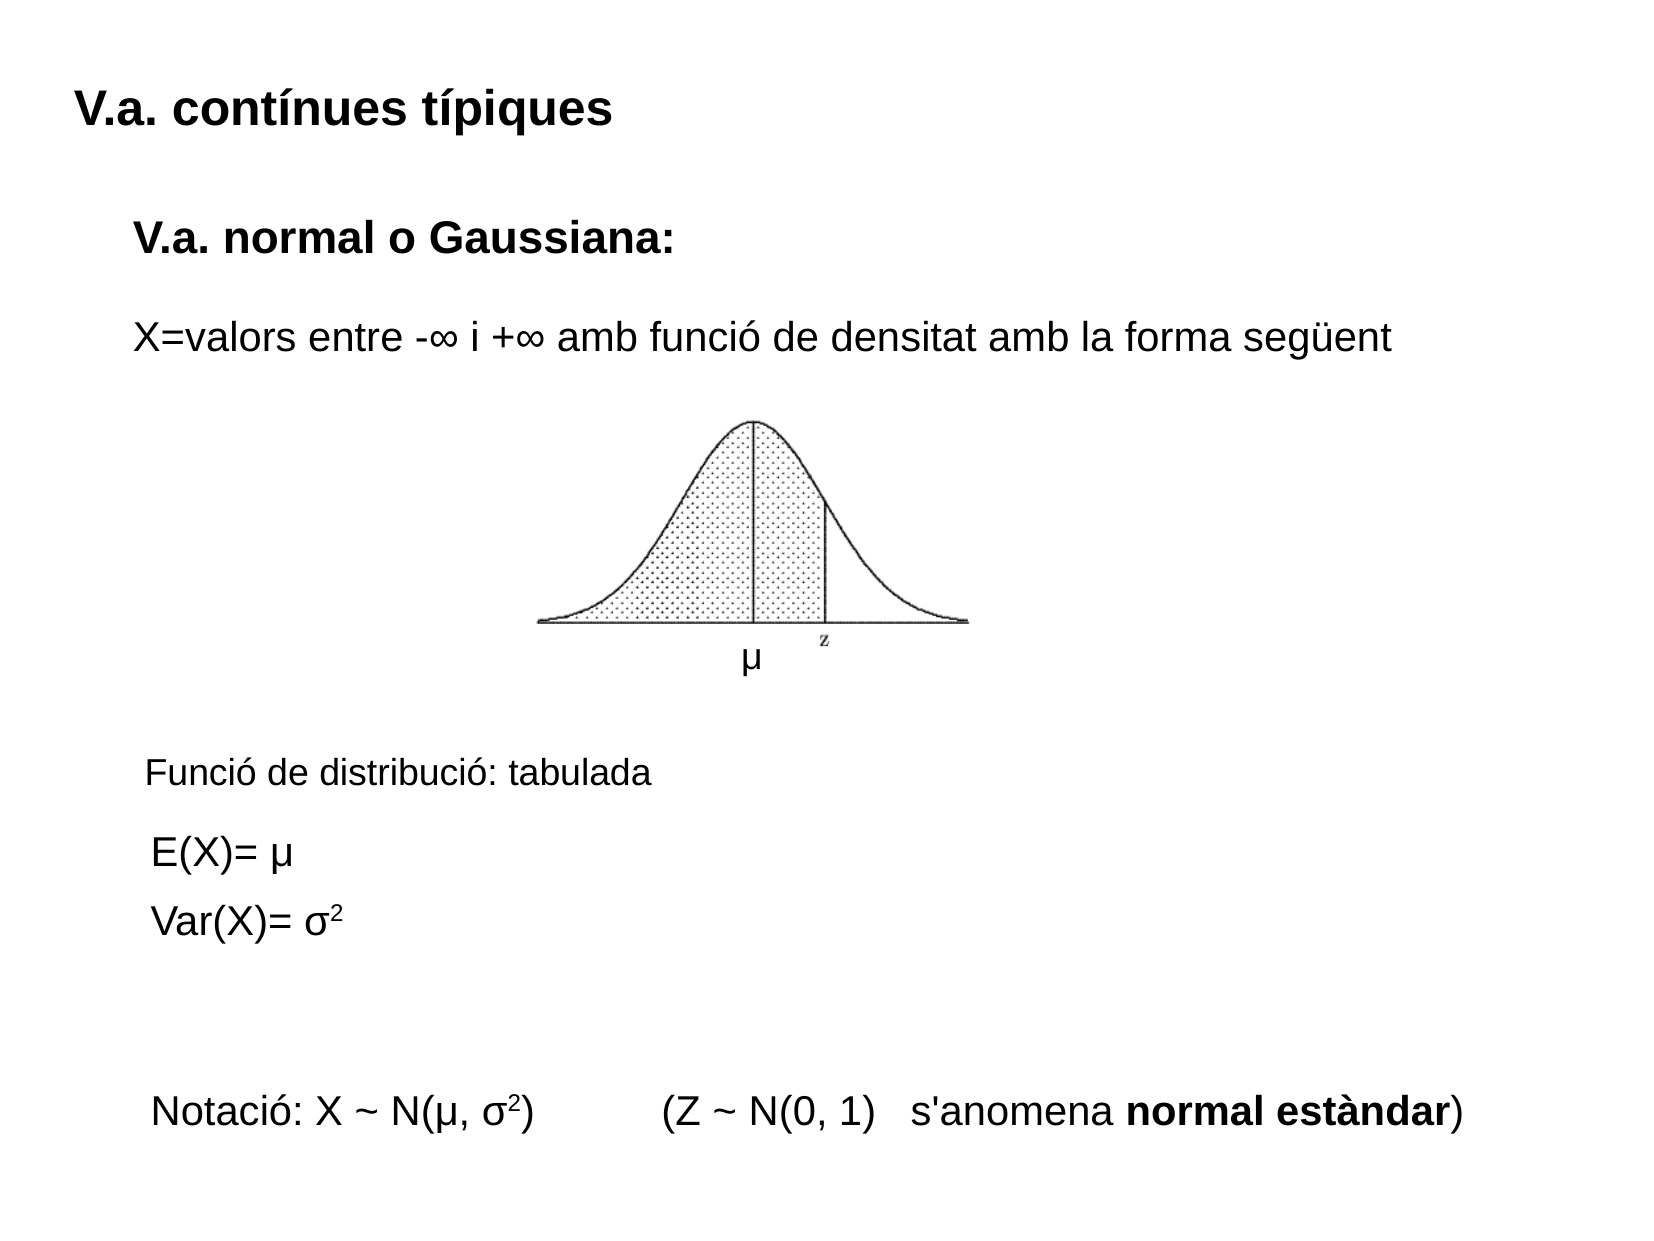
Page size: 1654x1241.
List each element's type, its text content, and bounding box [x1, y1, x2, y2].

text_box E(X)= μ Var(X)= σ2 [135, 820, 691, 954]
text_box Funció de distribució: tabulada [129, 744, 898, 801]
picture [505, 367, 1014, 717]
text_box V.a. normal o Gaussiana: X=valors entre -∞ i +∞ amb funció de densitat amb la forma següent [118, 204, 1654, 460]
text_box V.a. contínues típiques [59, 72, 739, 145]
text_box μ [726, 628, 786, 686]
text_box Notació: X ~ N(μ, σ2) (Z ~ N(0, 1) s'anomena normal estàndar) [135, 1080, 1595, 1146]
